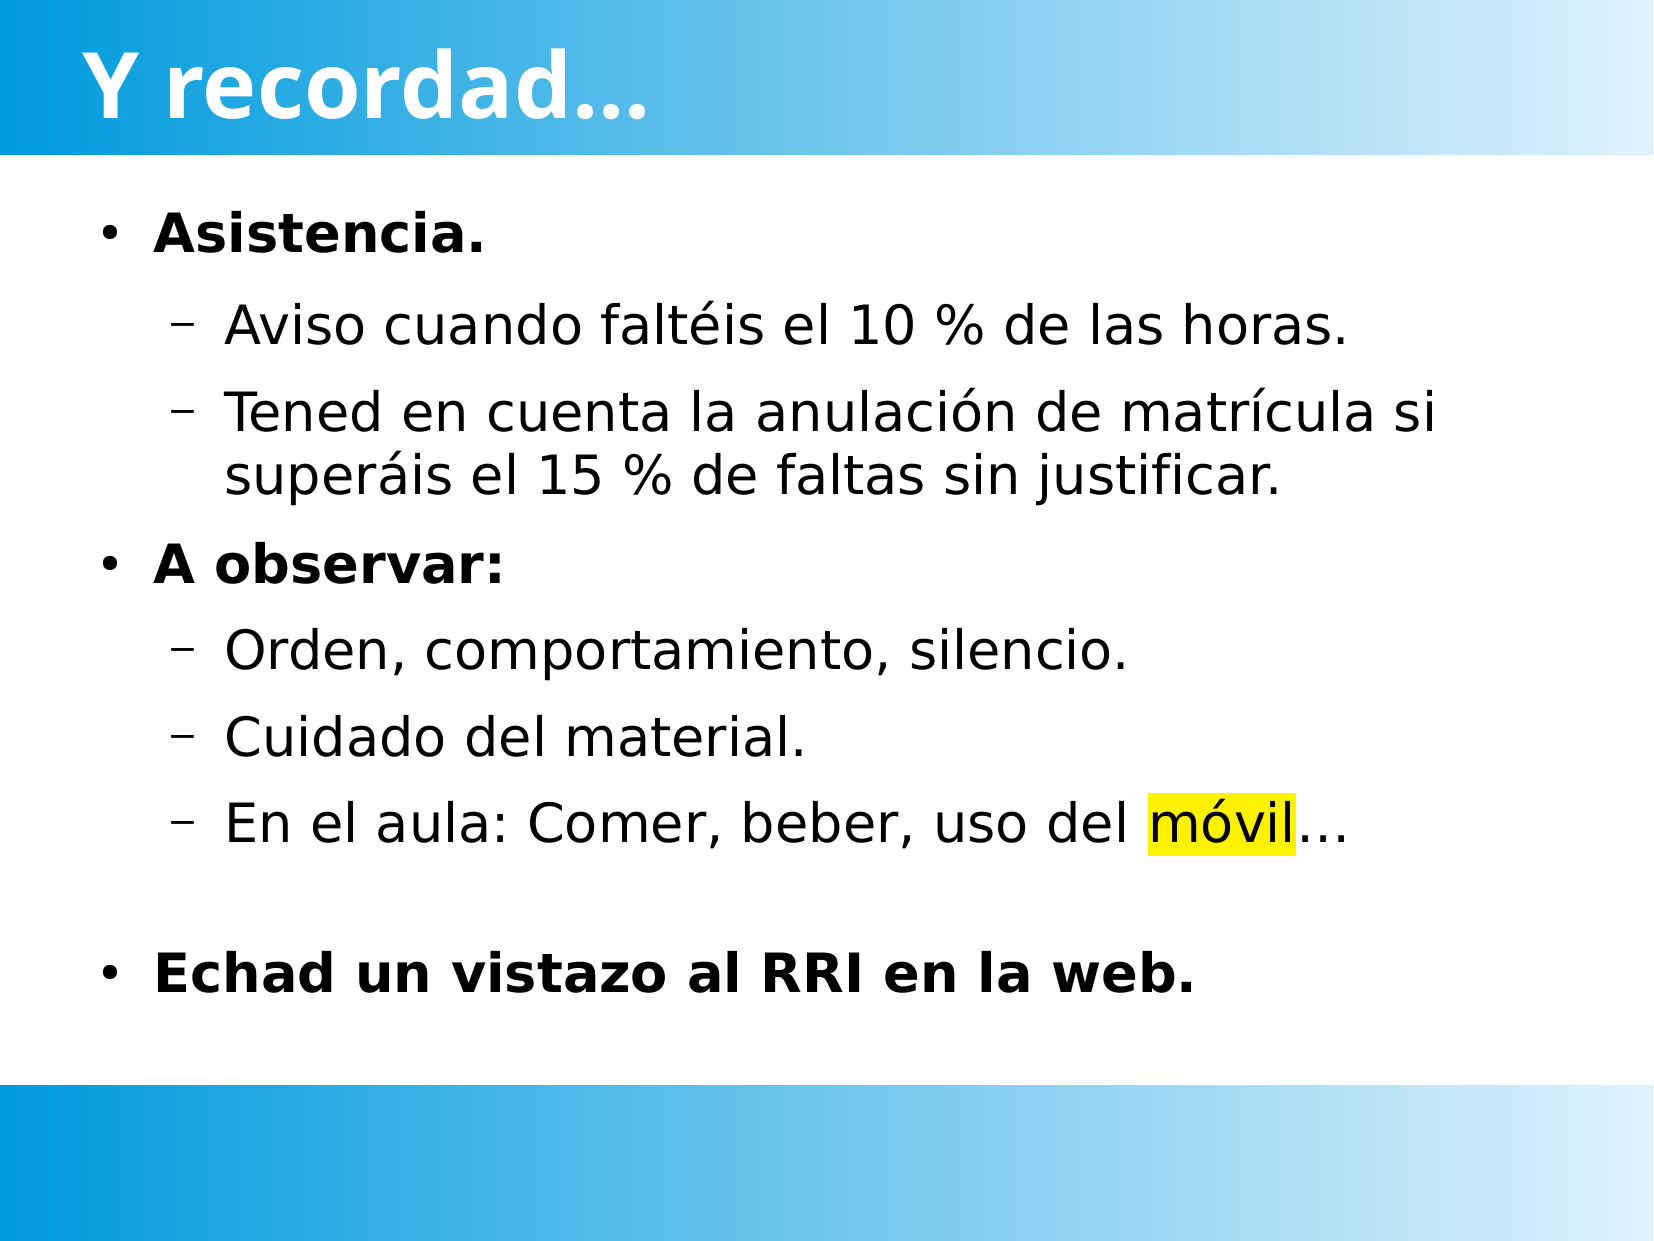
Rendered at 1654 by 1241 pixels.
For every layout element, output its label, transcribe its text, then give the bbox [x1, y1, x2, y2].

title Y recordad... [82, 11, 1358, 154]
list Asistencia. Aviso cuando faltéis el 10 % de las horas. Tened en cuenta la anulación de matrícula si superáis el 15 % de faltas sin justificar. A observar: Orden, comportamiento, silencio. Cuidado del material. En el aula: Comer, beber, uso del móvil… Echad un vistazo al RRI en la web. [82, 202, 1571, 922]
